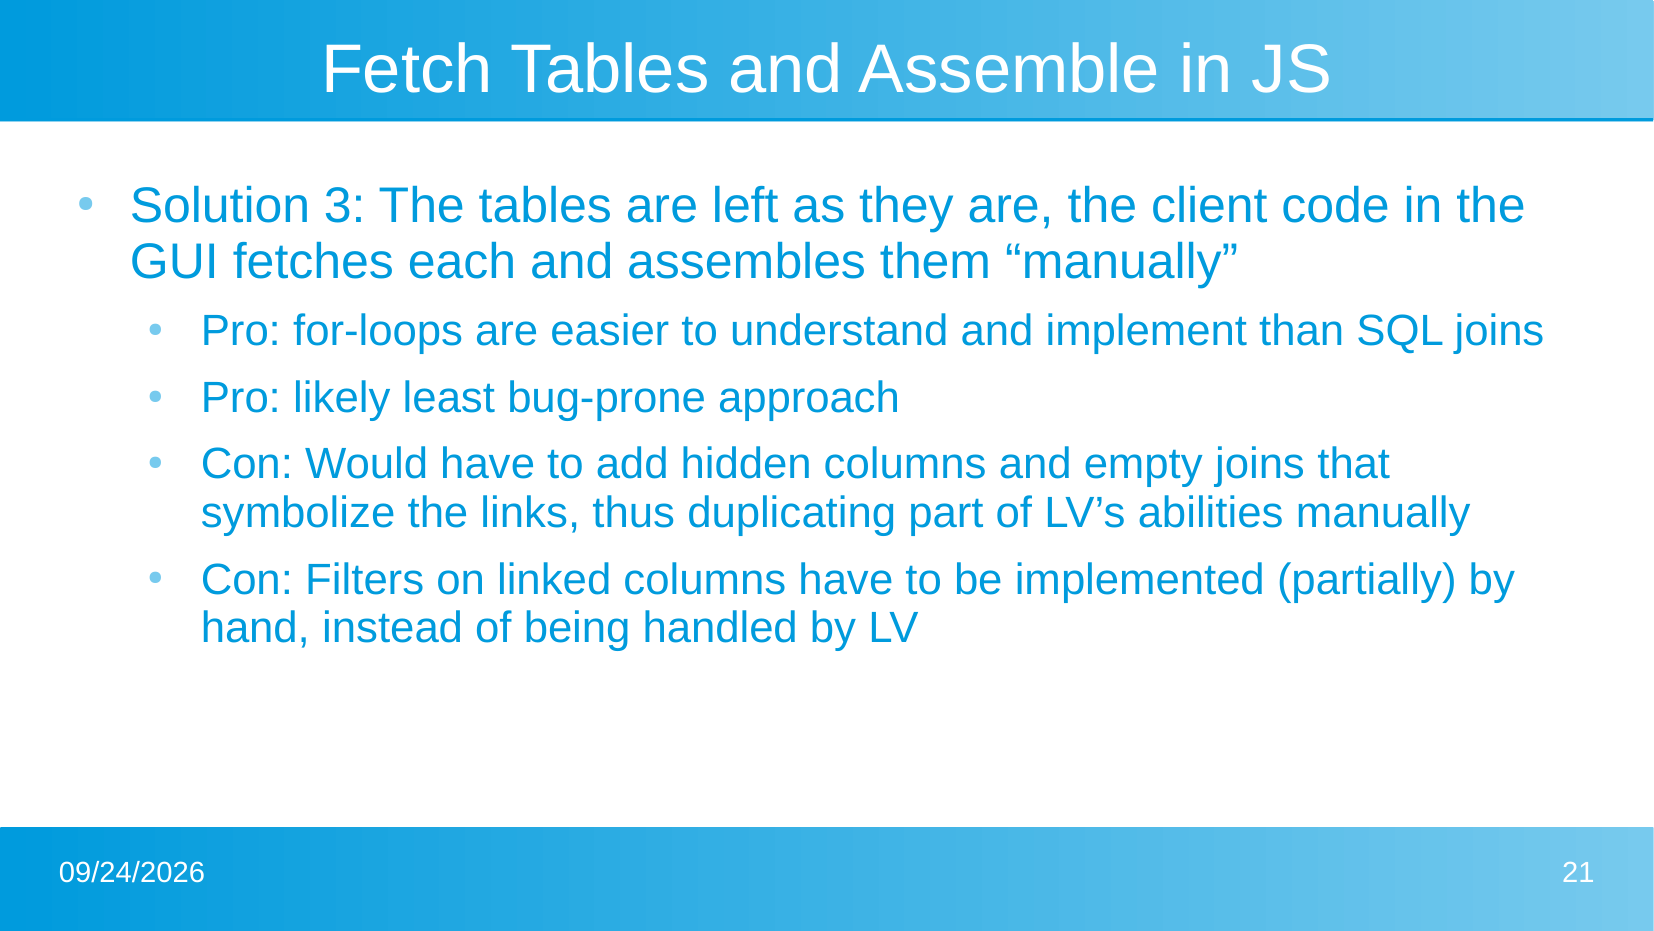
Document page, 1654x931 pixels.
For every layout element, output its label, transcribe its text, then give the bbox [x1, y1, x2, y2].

title Fetch Tables and Assemble in JS [59, 29, 1595, 108]
list Solution 3: The tables are left as they are, the client code in the GUI fetches each and assembles them “manually” Pro: for-loops are easier to understand and implement than SQL joins Pro: likely least bug-prone approach Con: Would have to add hidden columns and empty joins that symbolize the links, thus duplicating part of LV’s abilities manually Con: Filters on linked columns have to be implemented (partially) by hand, instead of being handled by LV [59, 177, 1595, 768]
